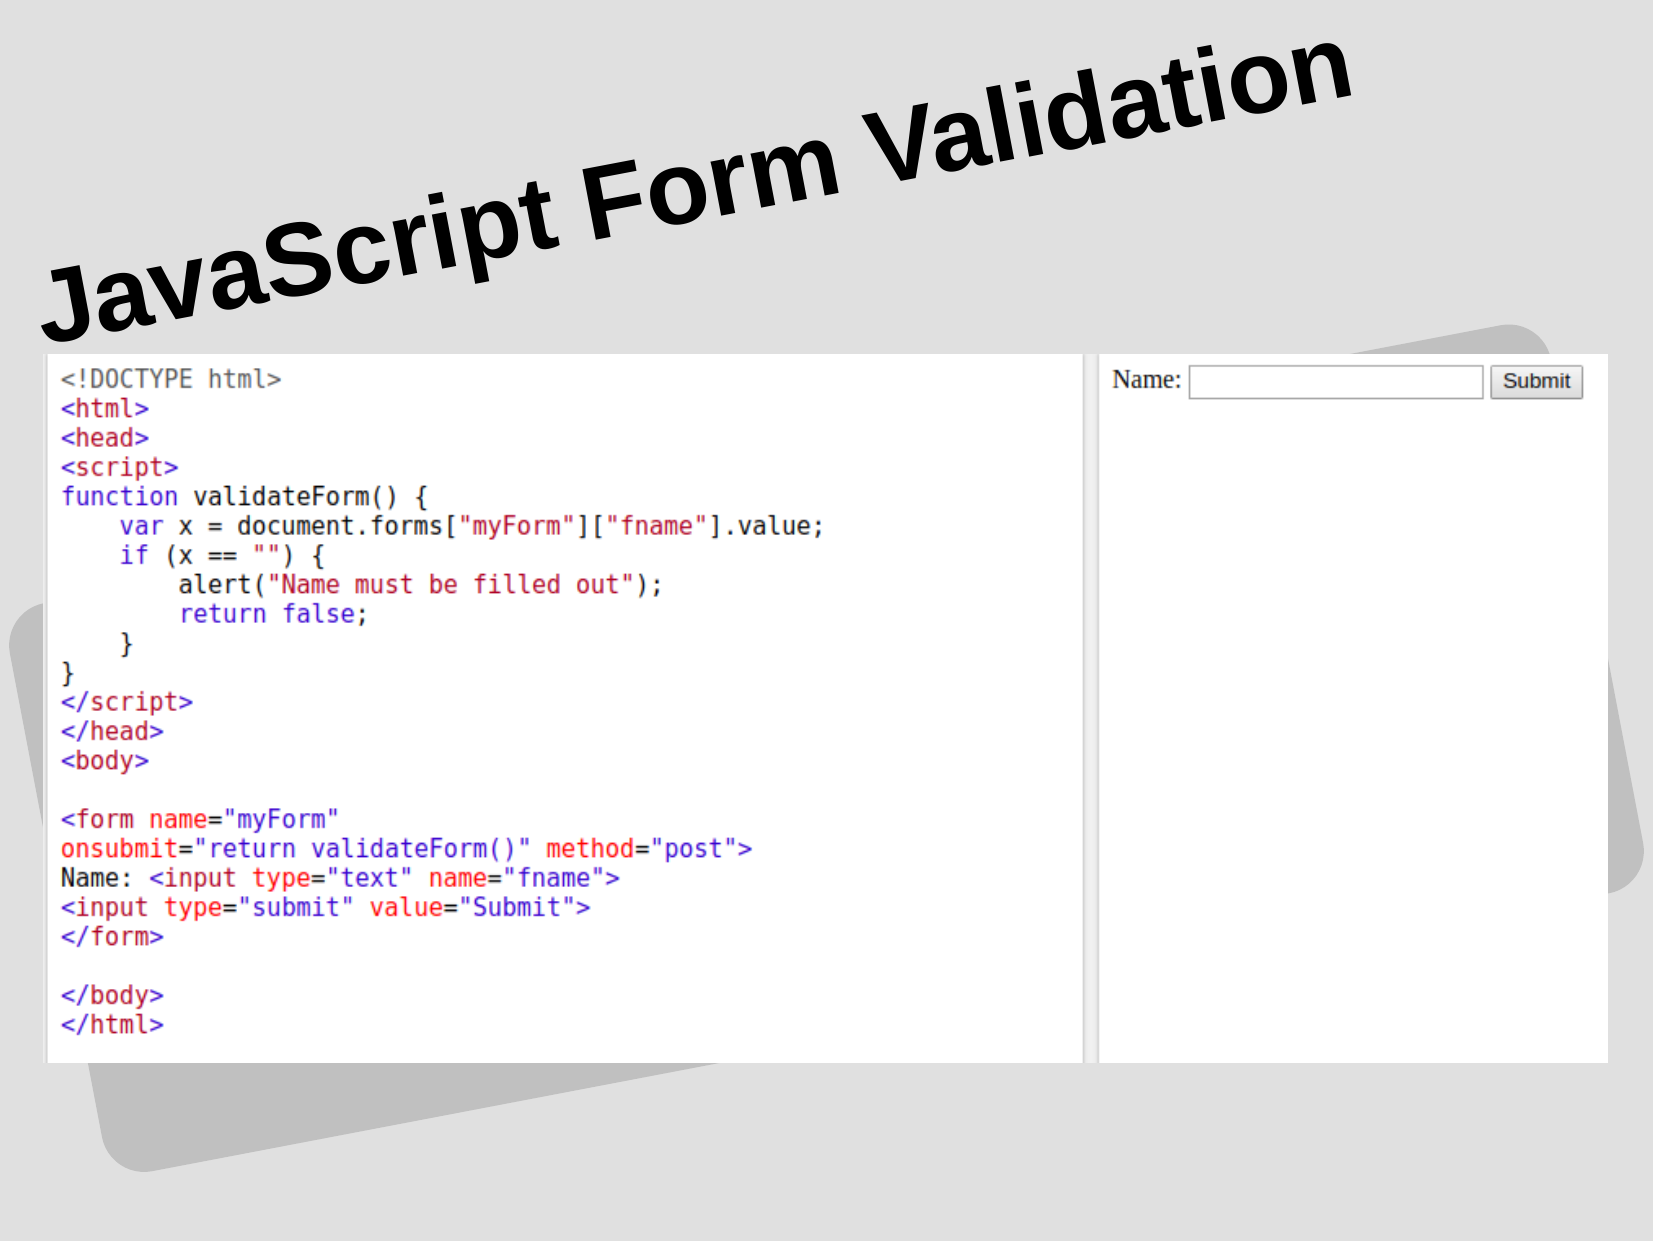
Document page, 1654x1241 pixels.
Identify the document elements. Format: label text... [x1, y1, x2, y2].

title JavaScript Form Validation [16, 0, 1518, 412]
picture [43, 354, 1608, 1063]
